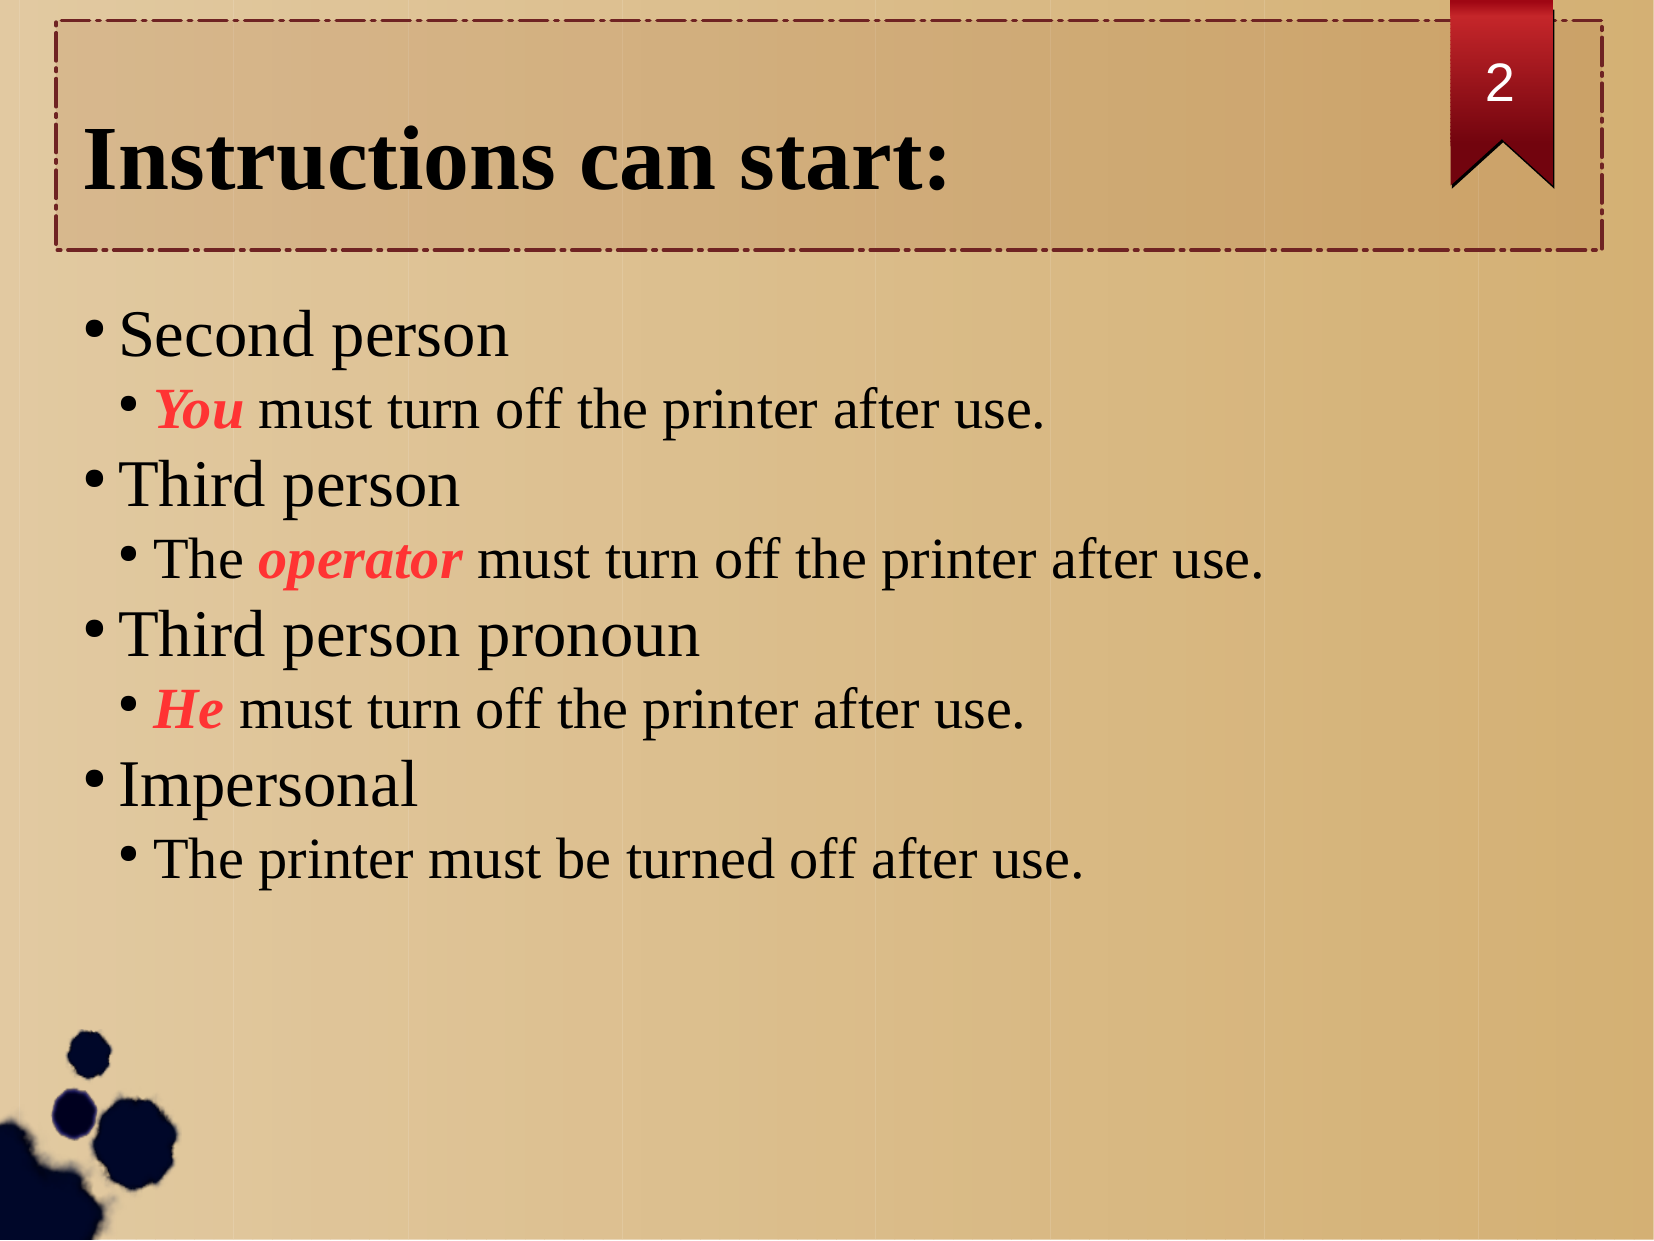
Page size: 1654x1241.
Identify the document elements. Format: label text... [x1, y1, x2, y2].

text_box Instructions can start: [82, 49, 1571, 257]
text_box 2 [1455, 45, 1546, 121]
text_box Second person You must turn off the printer after use. Third person The operator must turn off the printer after use. Third person pronoun He must turn off the printer after use. Impersonal The printer must be turned off after use. [82, 290, 1571, 1010]
